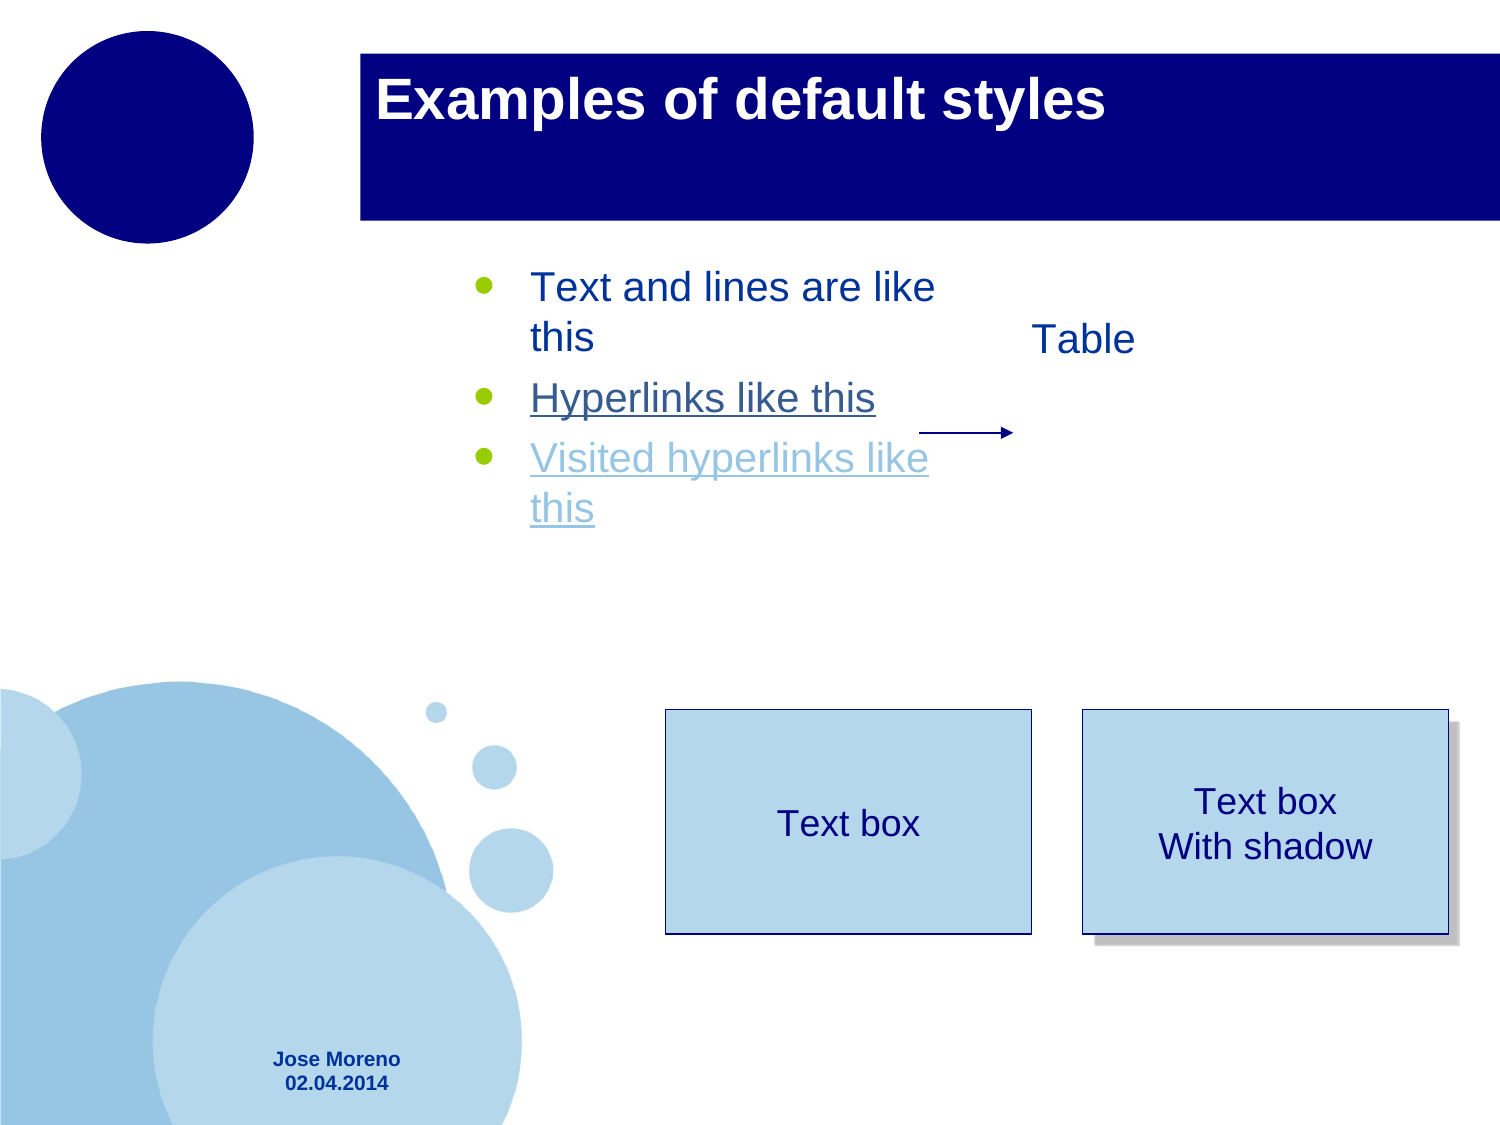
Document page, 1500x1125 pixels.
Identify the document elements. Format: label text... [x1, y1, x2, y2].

table_header Table [1017, 304, 1240, 445]
list Text and lines are like this Hyperlinks like this Visited hyperlinks like this [459, 252, 956, 915]
table_cell [1017, 445, 1240, 587]
text_box Text box [665, 709, 1032, 934]
table_cell [1240, 445, 1463, 587]
text_box Text box With shadow [1082, 709, 1449, 934]
picture [0, 638, 625, 1125]
table_header [1240, 304, 1463, 445]
title Examples of default styles [360, 53, 1500, 221]
